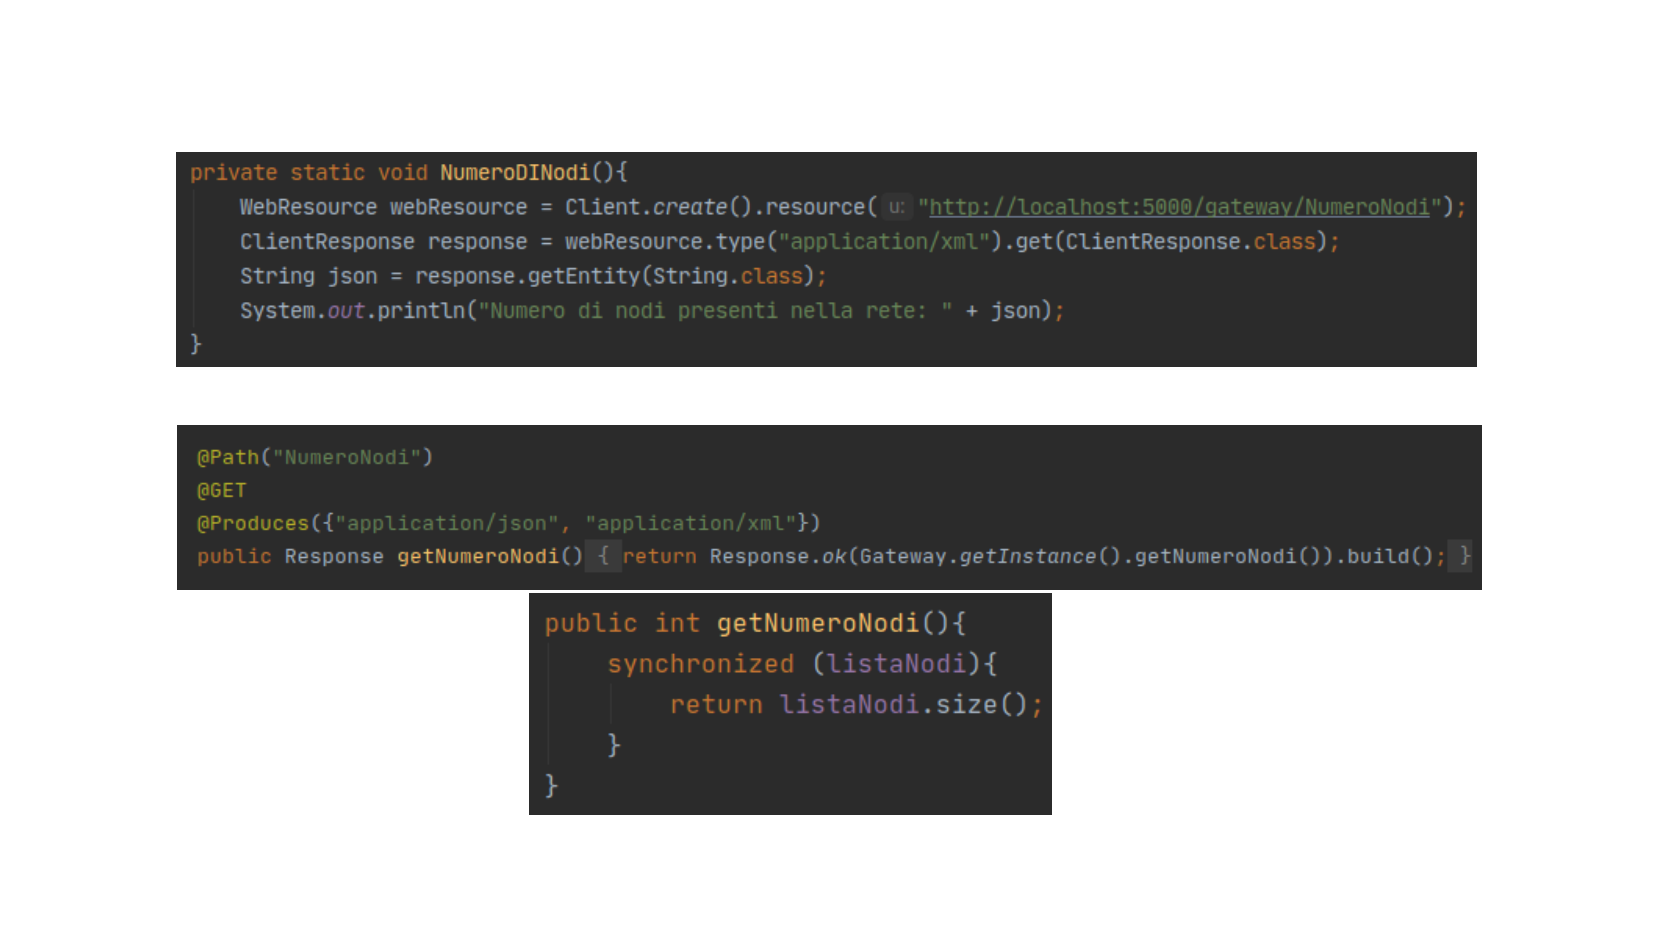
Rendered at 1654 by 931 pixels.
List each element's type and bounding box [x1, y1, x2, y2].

picture [529, 593, 1052, 815]
picture [177, 425, 1482, 590]
picture [176, 152, 1477, 367]
